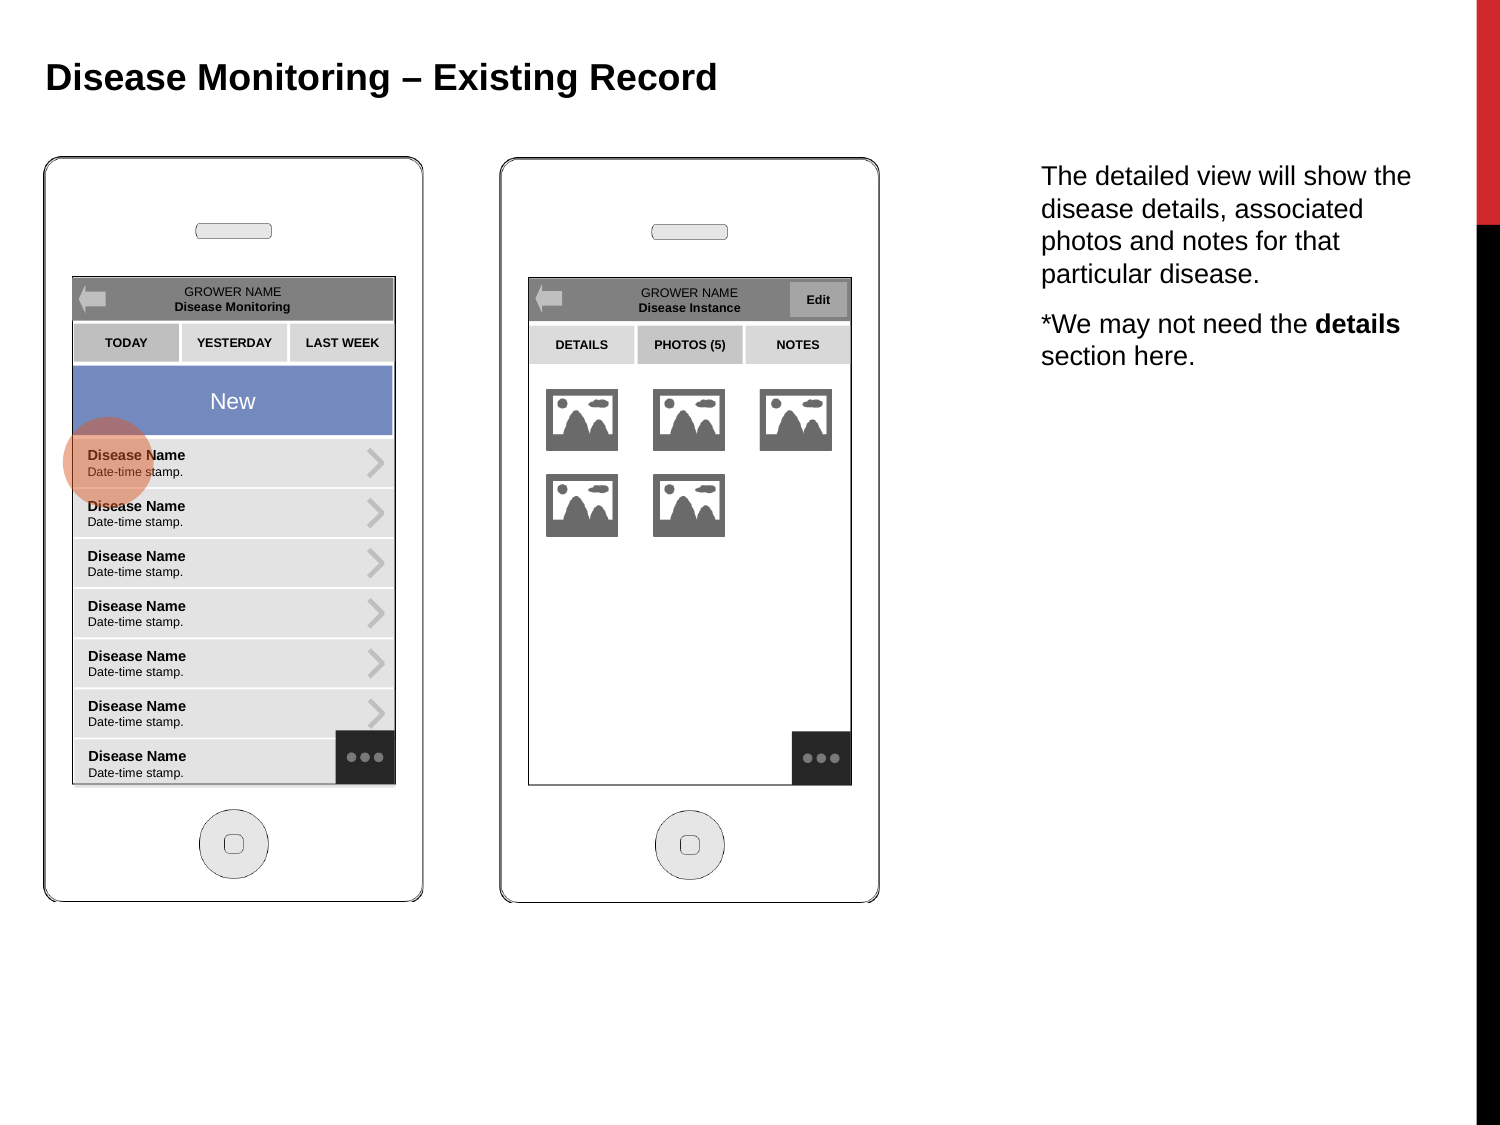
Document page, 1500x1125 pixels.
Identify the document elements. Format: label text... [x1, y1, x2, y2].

text_box [78, 284, 106, 314]
text_box GROWER NAME Disease Monitoring [72, 277, 394, 321]
text_box Disease Name Date-time stamp. [72, 489, 359, 537]
text_box [535, 283, 563, 314]
text_box Disease Name Date-time stamp. [147, 438, 359, 487]
picture [43, 155, 424, 902]
text_box TODAY [73, 323, 179, 362]
text_box Disease Name Date-time stamp. [73, 589, 360, 637]
text_box Disease Name Date-time stamp. [73, 739, 360, 787]
text_box New [73, 365, 393, 436]
text_box PHOTOS (5) [637, 325, 743, 364]
text_box YESTERDAY [182, 323, 288, 362]
text_box [62, 416, 395, 538]
text_box The detailed view will show the disease details, associated photos and notes for that particular disease. *We may not need the details section here. [1030, 153, 1448, 1097]
text_box Disease Monitoring – Existing Record [34, 47, 730, 104]
text_box Disease Name Date-time stamp. [73, 689, 360, 737]
text_box [73, 539, 395, 588]
text_box [73, 639, 395, 688]
text_box NOTES [745, 325, 851, 364]
text_box [74, 689, 396, 788]
text_box Disease Name Date-time stamp. [72, 539, 360, 587]
text_box [73, 589, 395, 638]
text_box Disease Name Date-time stamp. [73, 639, 360, 687]
text_box GROWER NAME Disease Instance [528, 278, 851, 322]
picture [499, 156, 880, 903]
text_box [791, 731, 851, 785]
text_box Edit [790, 282, 848, 317]
text_box LAST WEEK [290, 323, 396, 362]
text_box DETAILS [529, 325, 635, 364]
